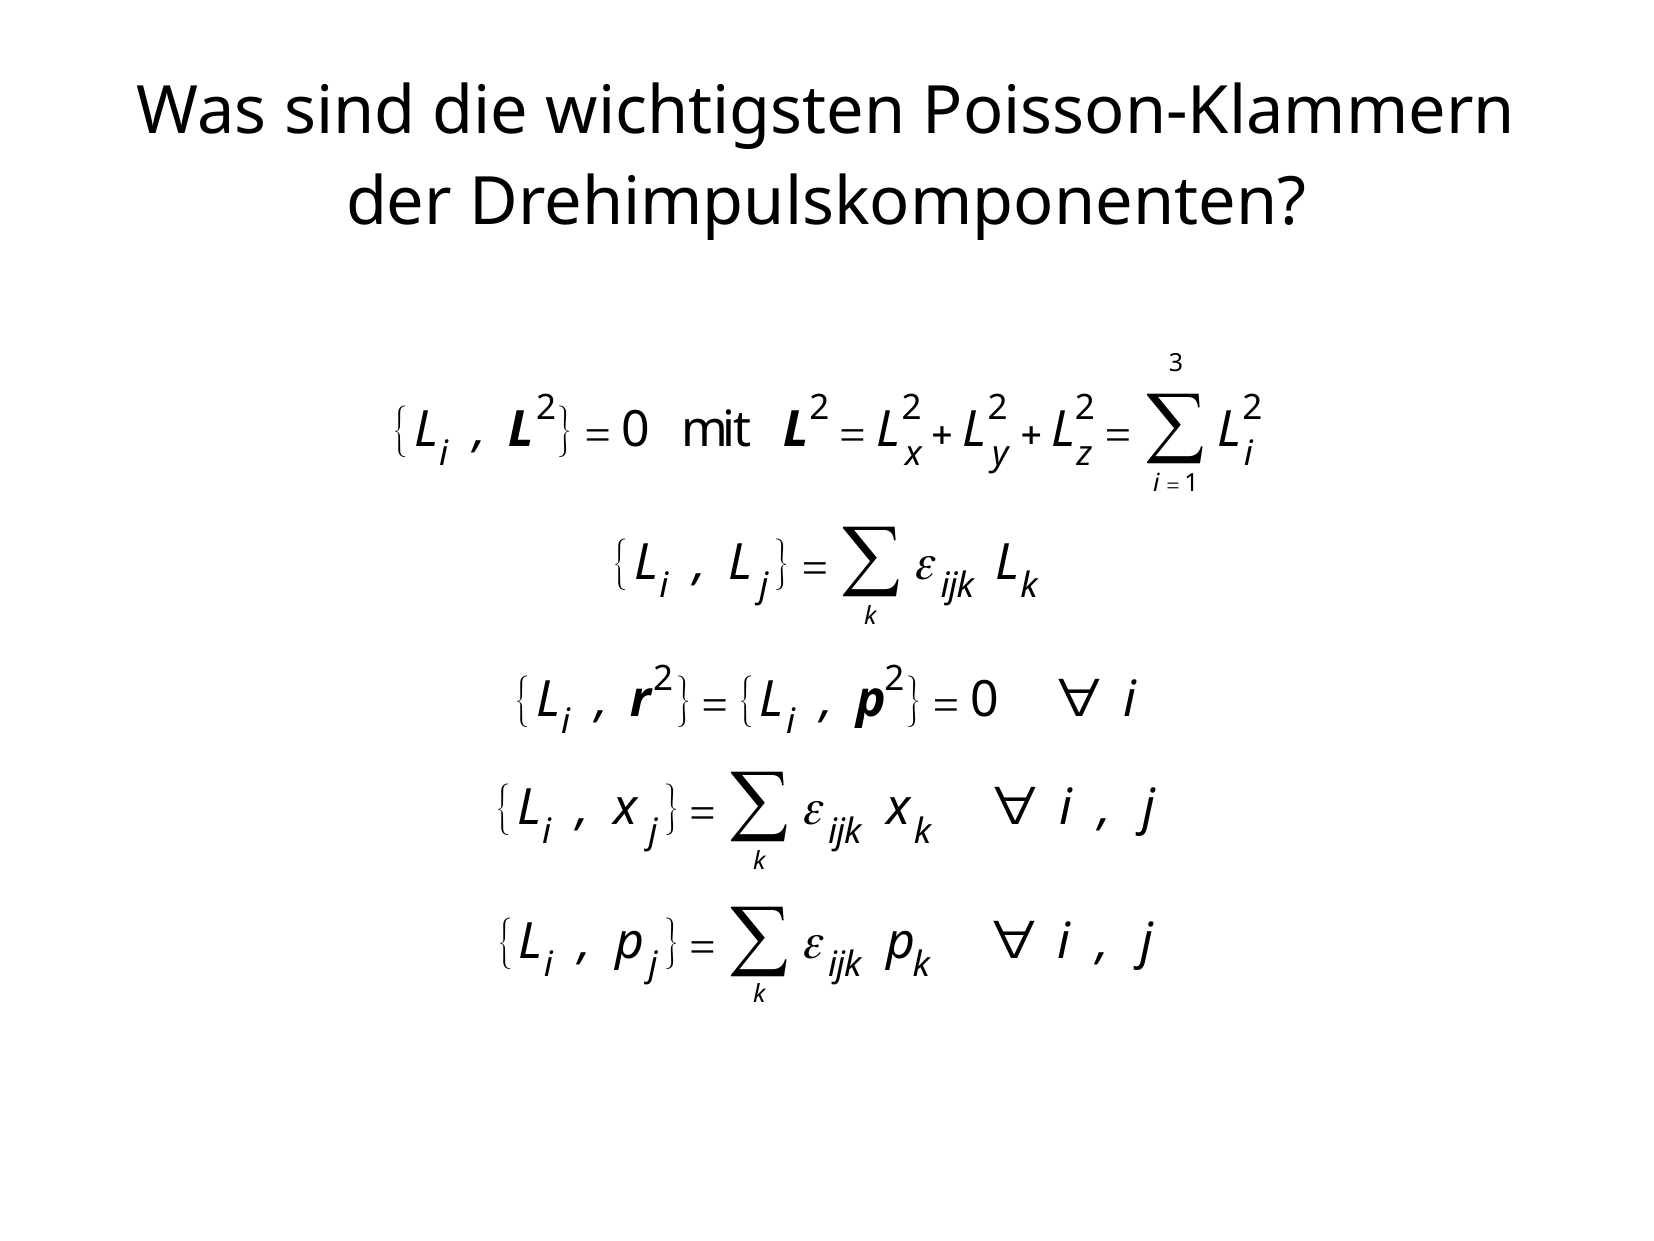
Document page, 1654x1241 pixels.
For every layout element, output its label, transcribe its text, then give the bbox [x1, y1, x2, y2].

chart [387, 348, 1266, 1011]
title Was sind die wichtigsten Poisson-Klammern der Drehimpulskomponenten? [82, 49, 1571, 257]
